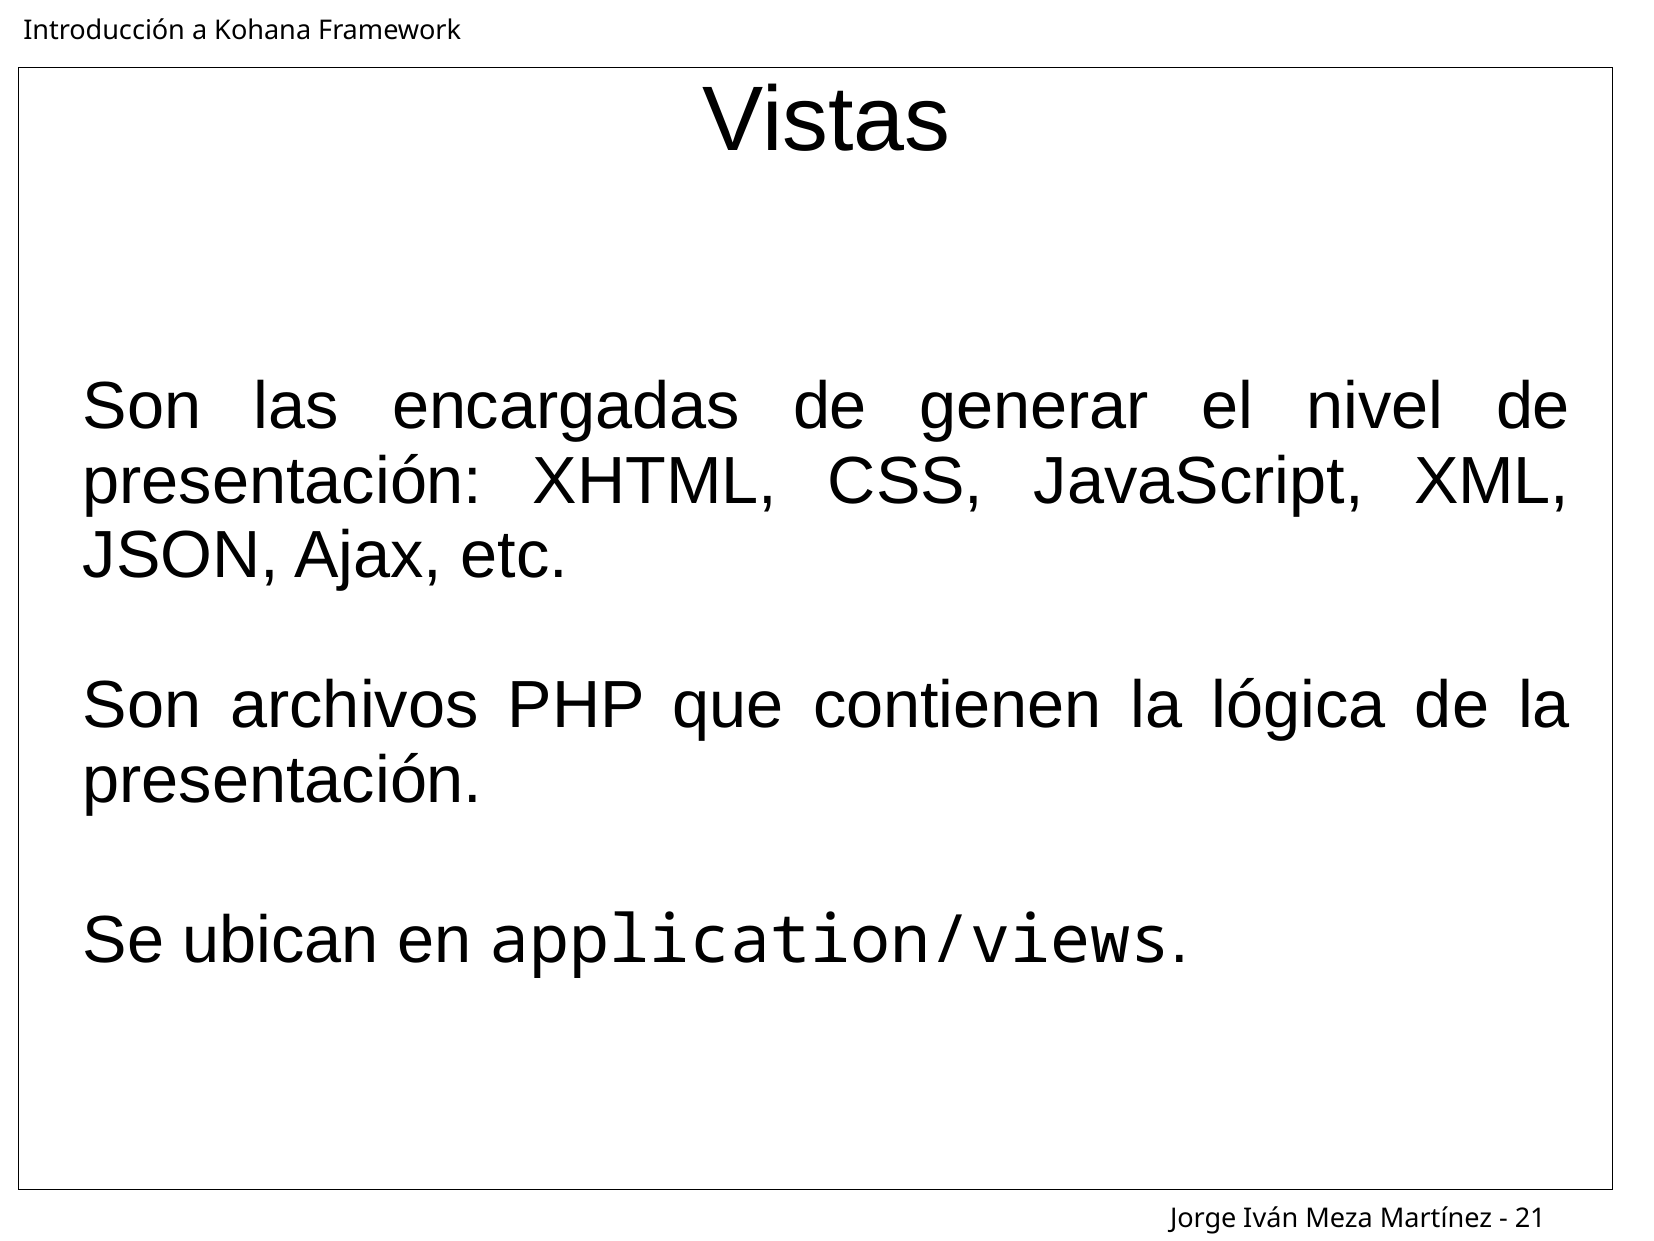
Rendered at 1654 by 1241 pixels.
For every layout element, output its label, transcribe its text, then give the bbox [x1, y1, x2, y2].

title Vistas [82, 56, 1571, 181]
subtitle Son las encargadas de generar el nivel de presentación: XHTML, CSS, JavaScript, XML, JSON, Ajax, etc. Son archivos PHP que contienen la lógica de la presentación. Se ubican en application/views. [82, 194, 1571, 1156]
